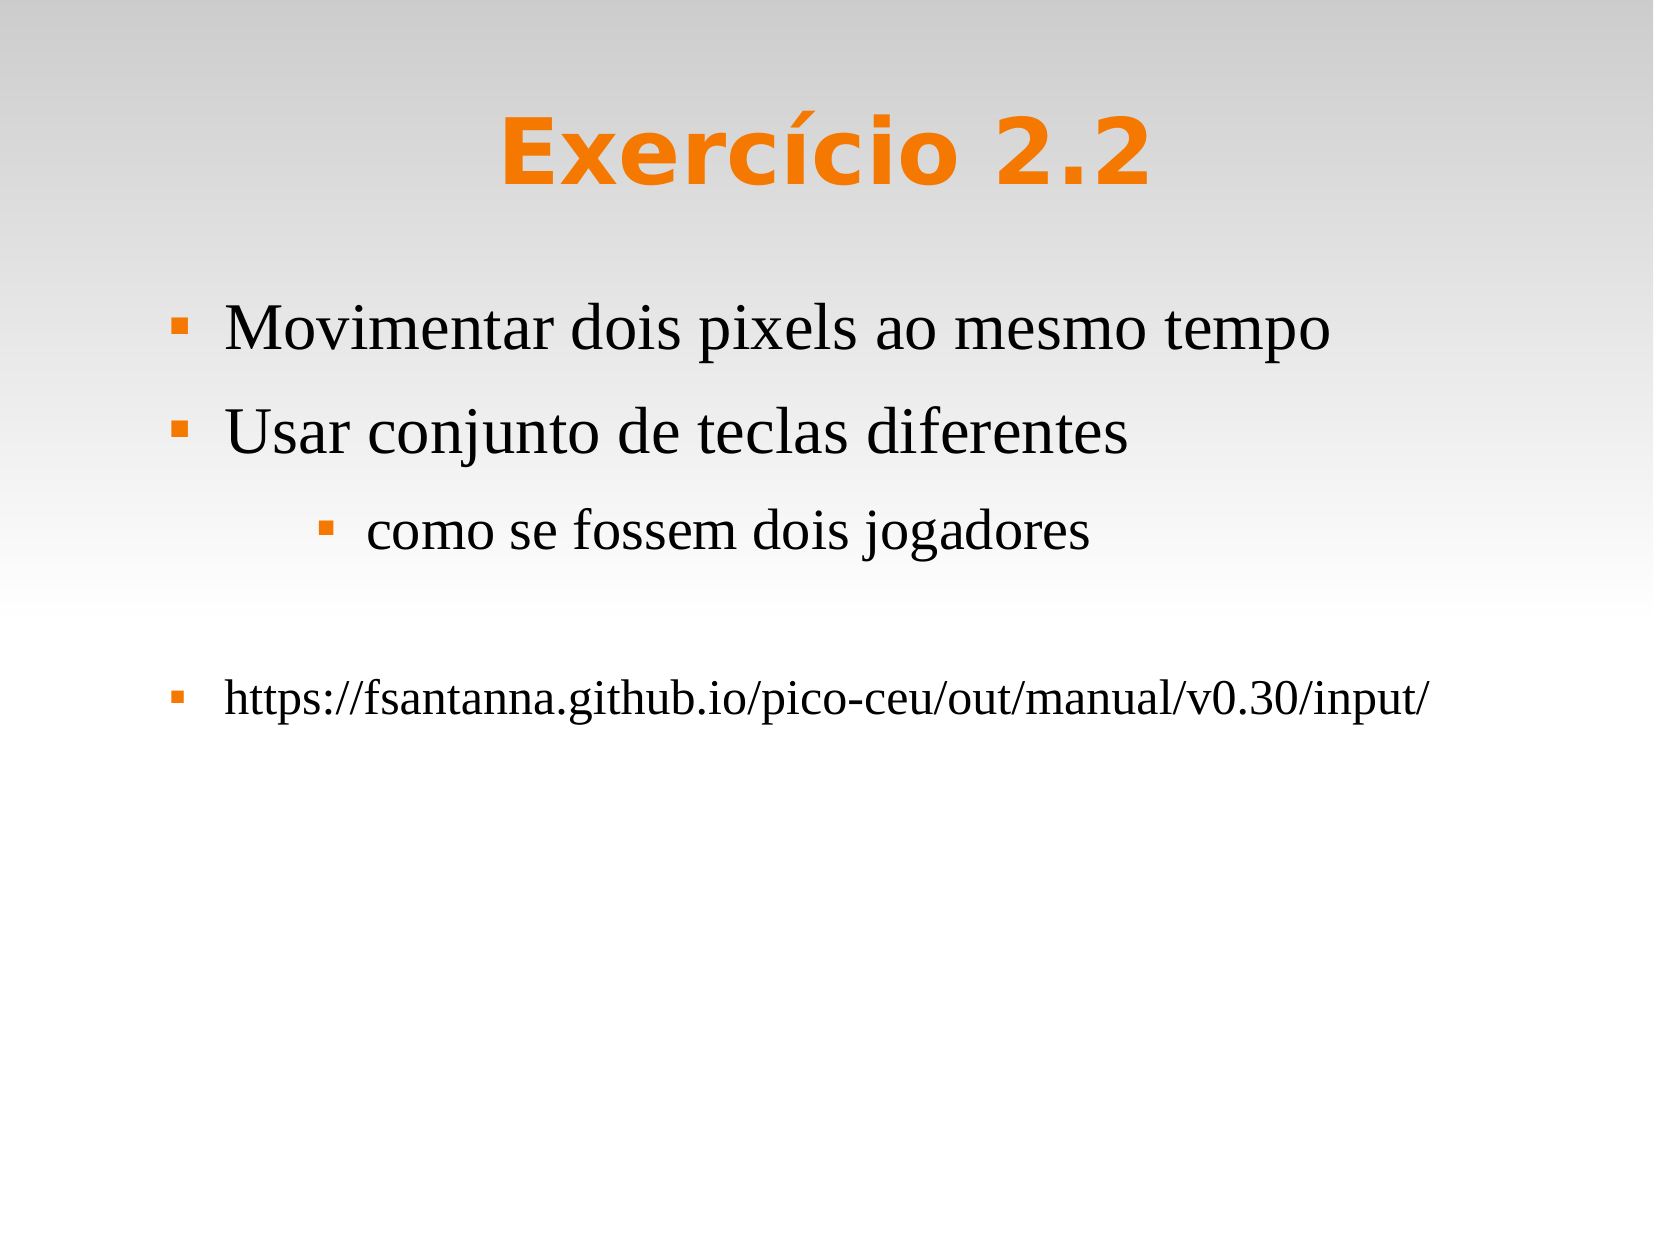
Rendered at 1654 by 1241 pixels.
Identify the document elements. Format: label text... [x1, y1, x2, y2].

title Exercício 2.2 [82, 49, 1571, 257]
list Movimentar dois pixels ao mesmo tempo Usar conjunto de teclas diferentes como se fossem dois jogadores https://fsantanna.github.io/pico-ceu/out/manual/v0.30/input/ [82, 290, 1571, 1109]
